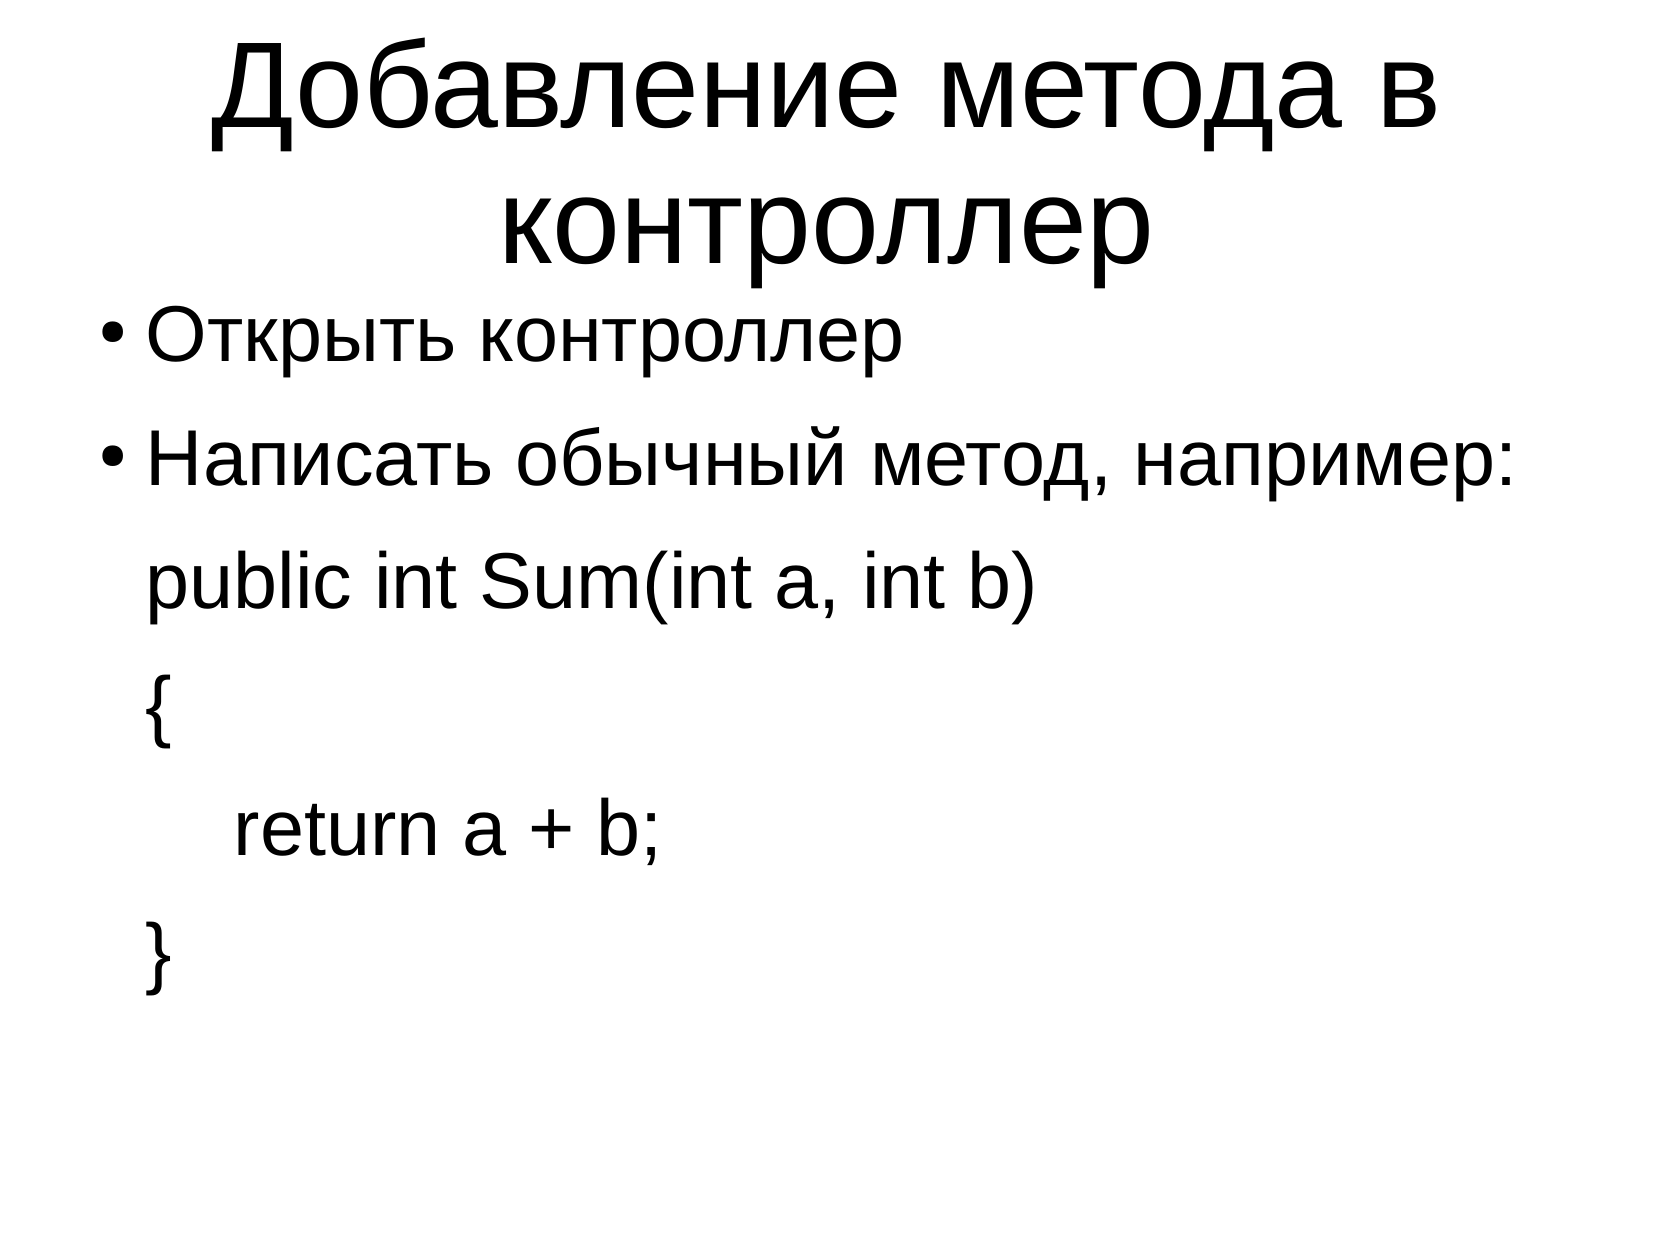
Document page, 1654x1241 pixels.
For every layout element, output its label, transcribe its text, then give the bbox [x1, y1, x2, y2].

title Добавление метода в контроллер [82, 16, 1571, 290]
list Открыть контроллер Написать обычный метод, например: public int Sum(int a, int b) { return a + b; } [82, 290, 1571, 1010]
